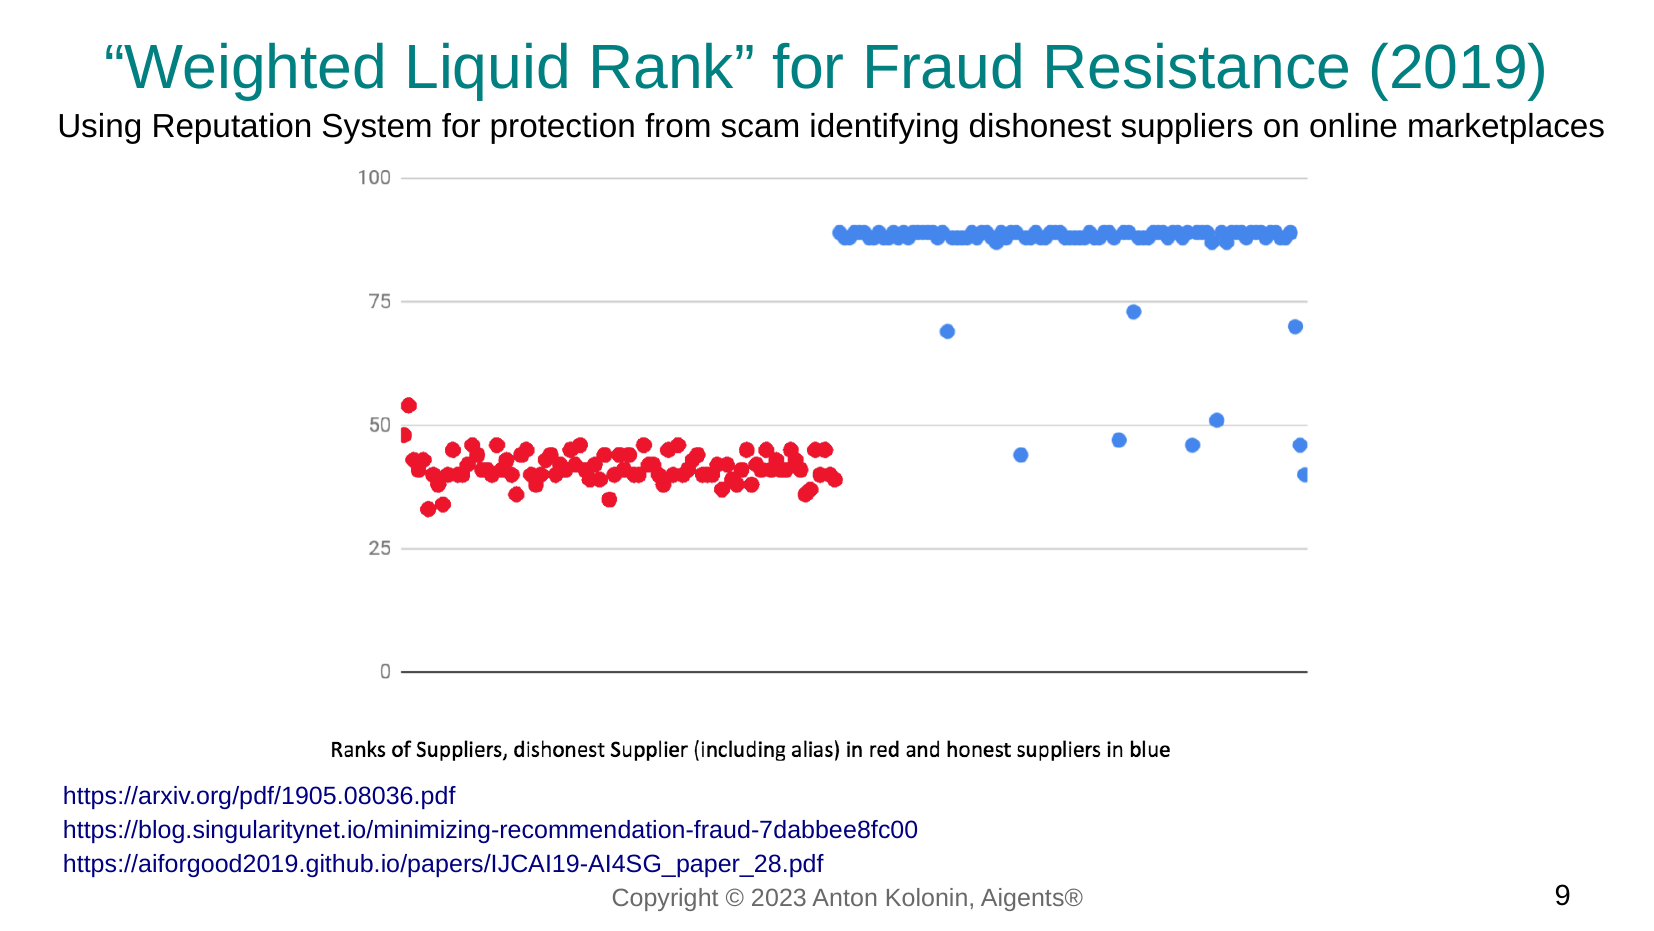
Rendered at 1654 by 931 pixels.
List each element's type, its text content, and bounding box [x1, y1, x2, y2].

picture [316, 171, 1311, 775]
text_box Using Reputation System for protection from scam identifying dishonest suppliers on online marketplaces [42, 100, 1631, 171]
text_box https://arxiv.org/pdf/1905.08036.pdf https://blog.singularitynet.io/minimizing-recommendation-fraud-7dabbee8fc00 https://aiforgood2019.github.io/papers/IJCAI19-AI4SG_paper_28.pdf [48, 774, 1080, 900]
text_box “Weighted Liquid Rank” for Fraud Resistance (2019) [0, 0, 1630, 135]
